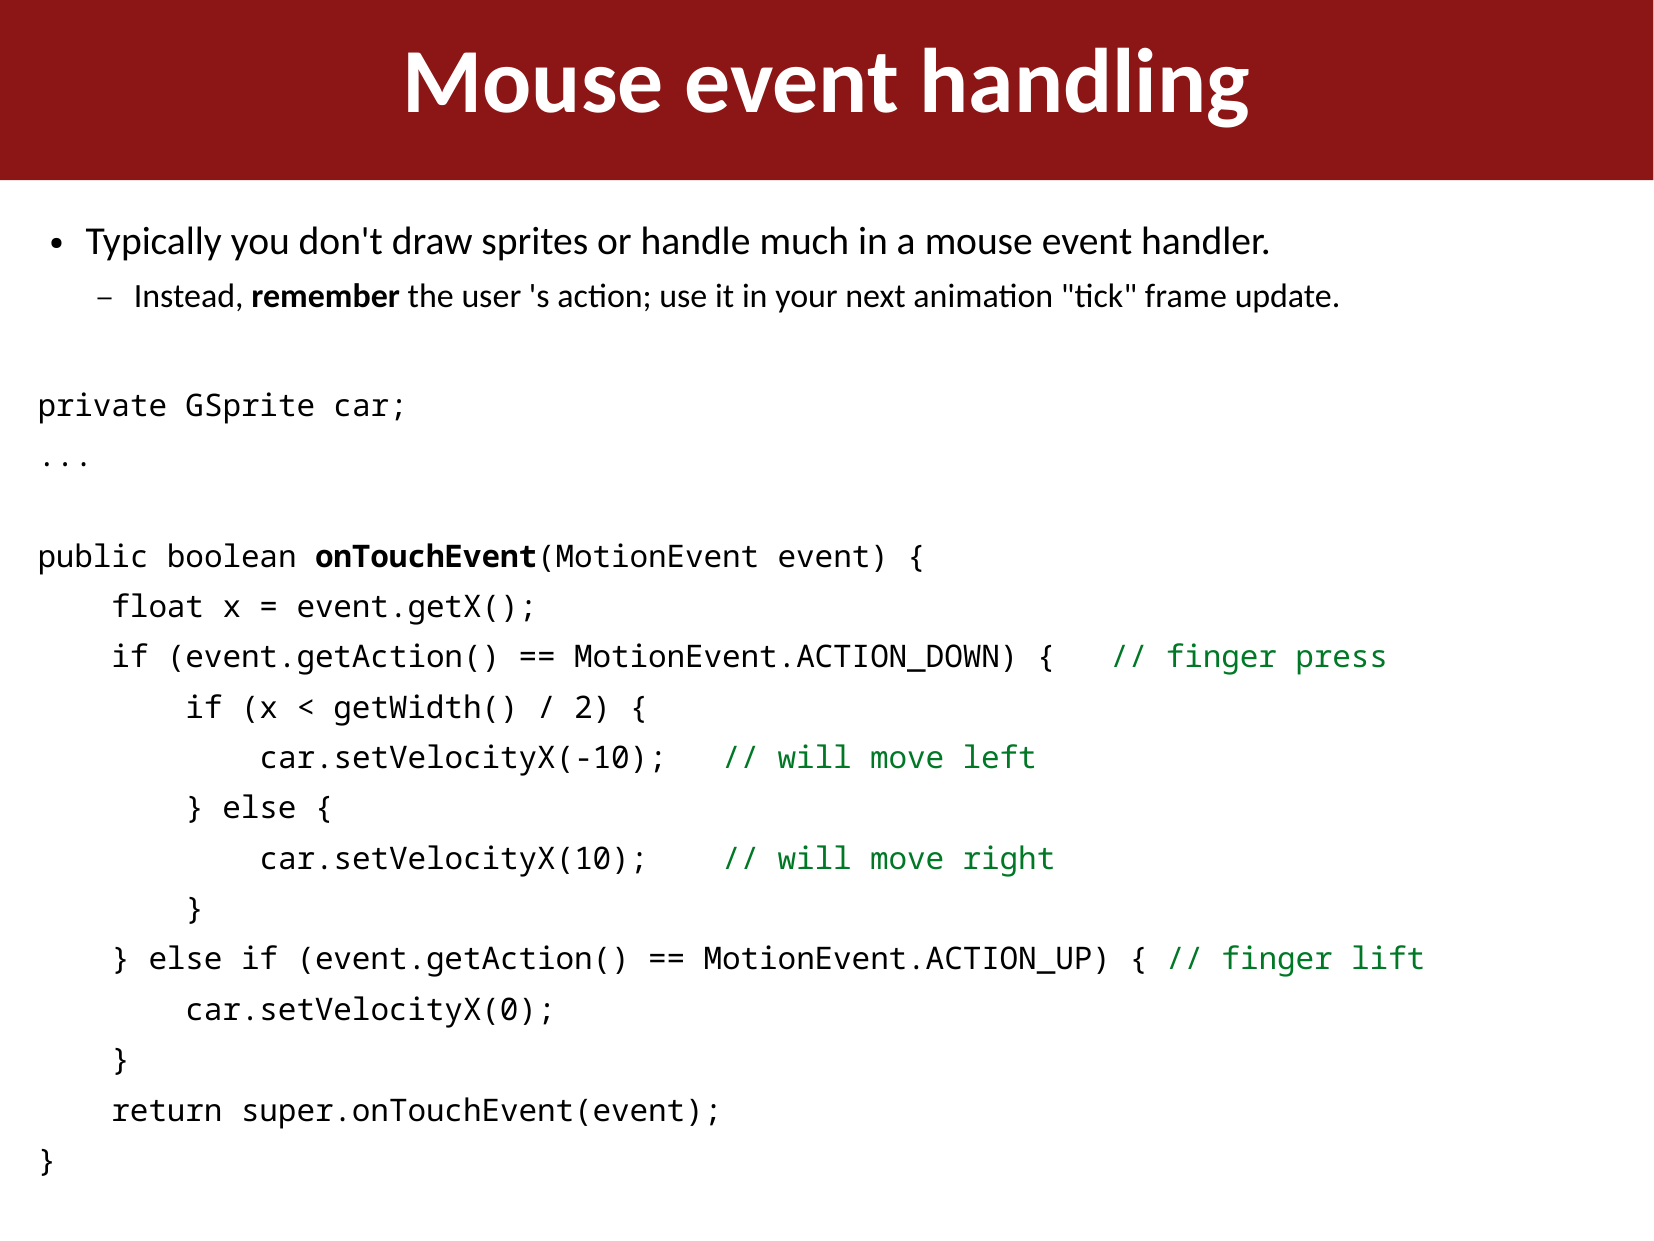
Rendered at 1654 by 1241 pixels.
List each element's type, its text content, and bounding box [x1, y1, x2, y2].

list Typically you don't draw sprites or handle much in a mouse event handler. Instead, remember the user 's action; use it in your next animation "tick" frame update. private GSprite car; ... public boolean onTouchEvent(MotionEvent event) { float x = event.getX(); if (event.getAction() == MotionEvent.ACTION_DOWN) { // finger press if (x < getWidth() / 2) { car.setVelocityX(-10); // will move left } else { car.setVelocityX(10); // will move right } } else if (event.getAction() == MotionEvent.ACTION_UP) { // finger lift car.setVelocityX(0); } return super.onTouchEvent(event); } [37, 225, 1636, 1186]
title Mouse event handling [0, 0, 1654, 181]
